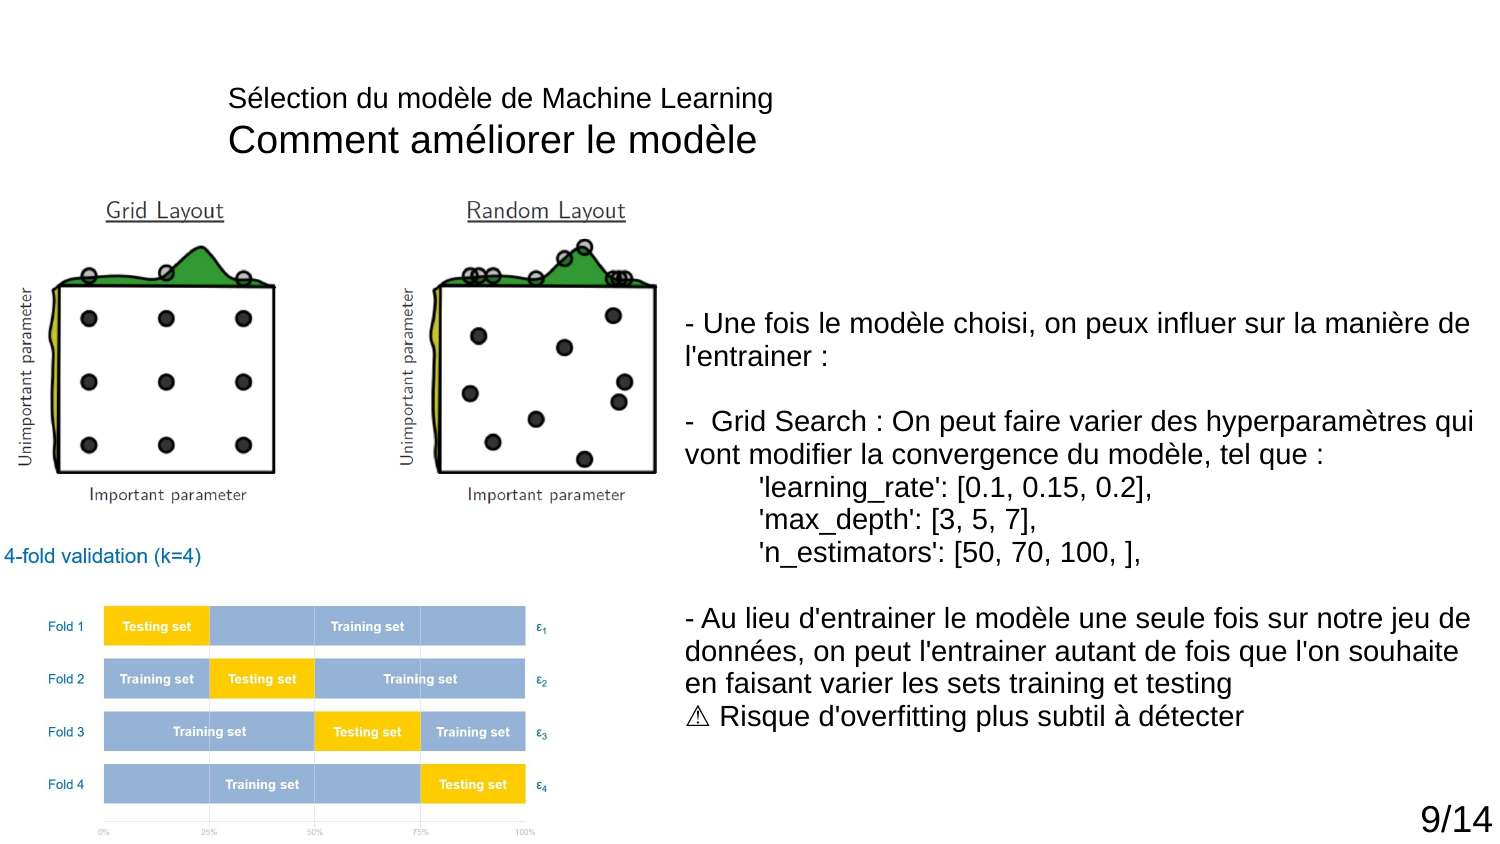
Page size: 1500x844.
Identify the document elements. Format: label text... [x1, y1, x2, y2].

title - Une fois le modèle choisi, on peux influer sur la manière de l'entrainer : - Grid Search : On peut faire varier des hyperparamètres qui vont modifier la convergence du modèle, tel que : 'learning_rate': [0.1, 0.15, 0.2], 'max_depth': [3, 5, 7], 'n_estimators': [50, 70, 100, ], - Au lieu d'entrainer le modèle une seule fois sur notre jeu de données, on peut l'entrainer autant de fois que l'on souhaite en faisant varier les sets training et testing ⚠ Risque d'overfitting plus subtil à détecter [685, 236, 1485, 804]
title Sélection du modèle de Machine Learning Comment améliorer le modèle [212, 64, 1368, 215]
text_box 9/14 [1405, 791, 1500, 844]
picture [10, 178, 674, 508]
picture [1, 543, 553, 844]
